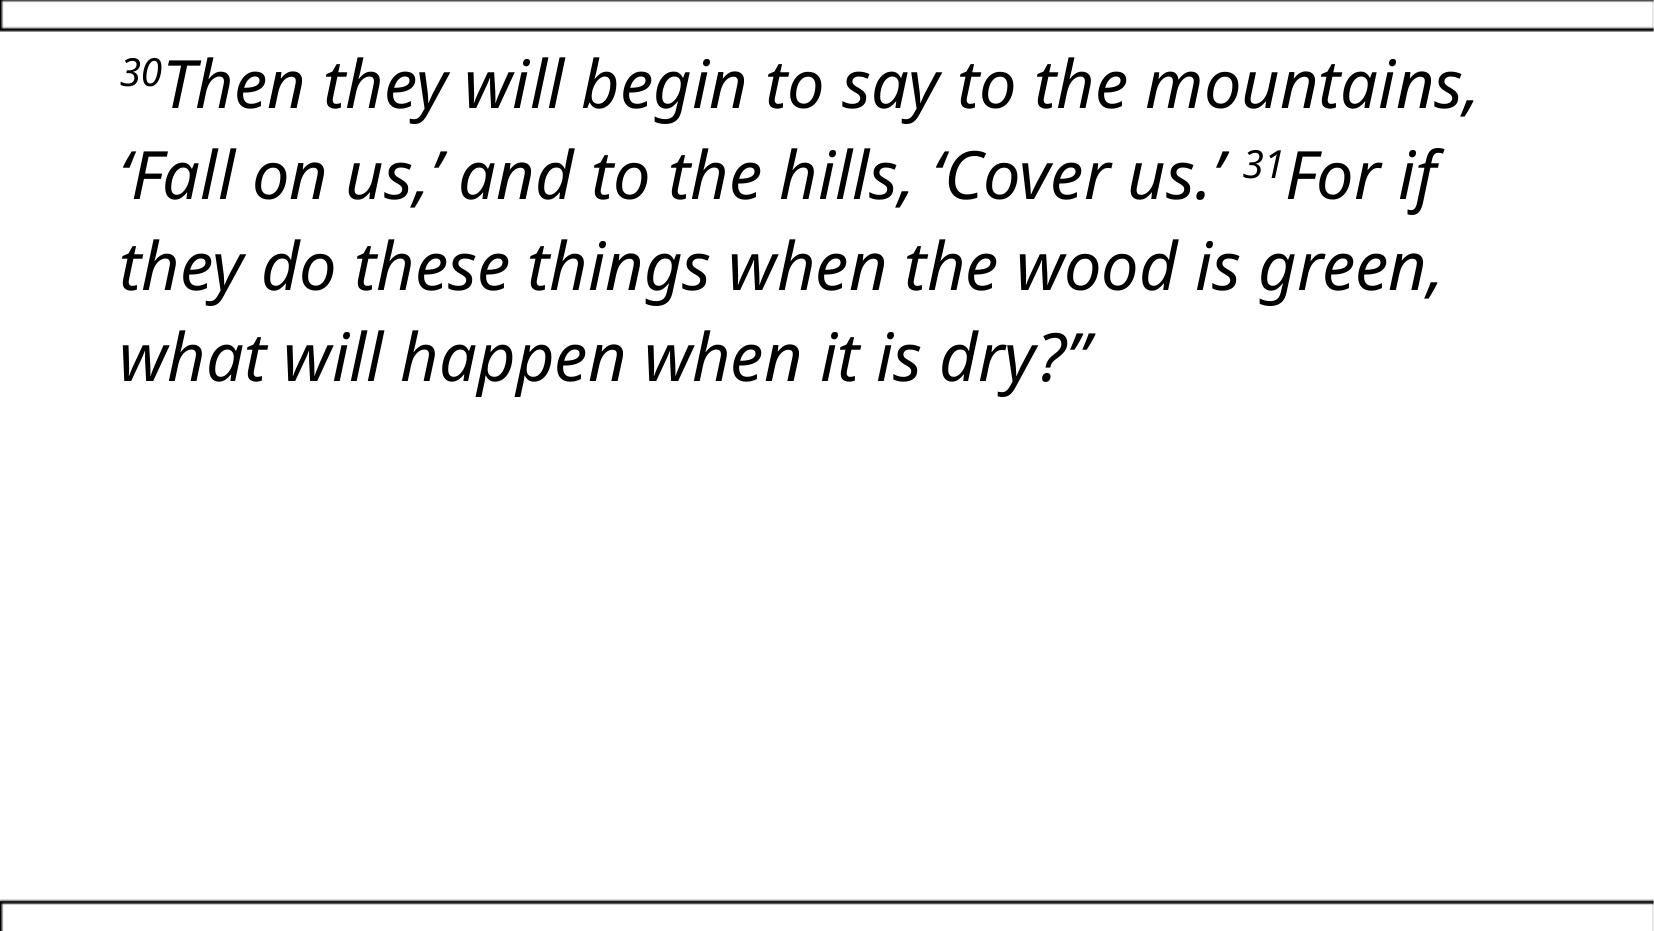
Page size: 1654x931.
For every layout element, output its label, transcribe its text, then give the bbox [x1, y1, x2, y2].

text_box 30Then they will begin to say to the mountains, ‘Fall on us,’ and to the hills, ‘Cover us.’ 31For if they do these things when the wood is green, what will happen when it is dry?” [105, 30, 1591, 421]
picture [0, 0, 1654, 931]
